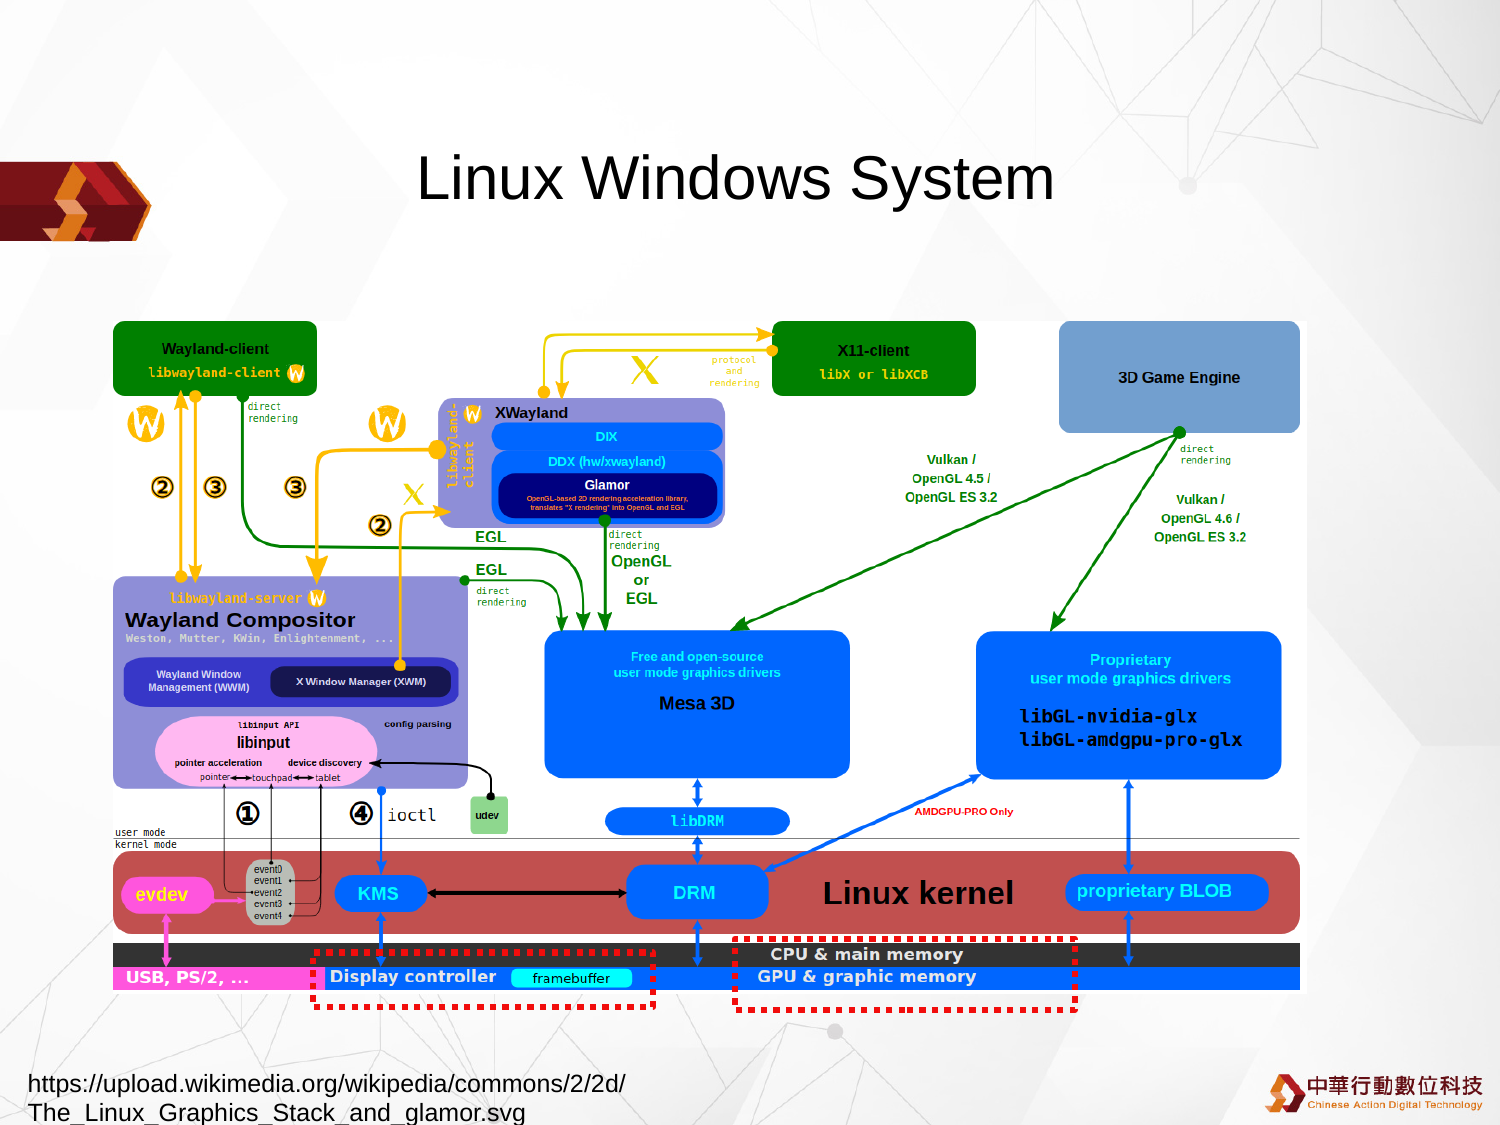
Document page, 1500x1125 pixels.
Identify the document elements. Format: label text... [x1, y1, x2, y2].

title Linux Windows System [107, 101, 1367, 255]
text_box https://upload.wikimedia.org/wikipedia/commons/2/2d/The_Linux_Graphics_Stack_and_glamor.svg [12, 1062, 1075, 1125]
picture [0, 0, 1500, 1125]
